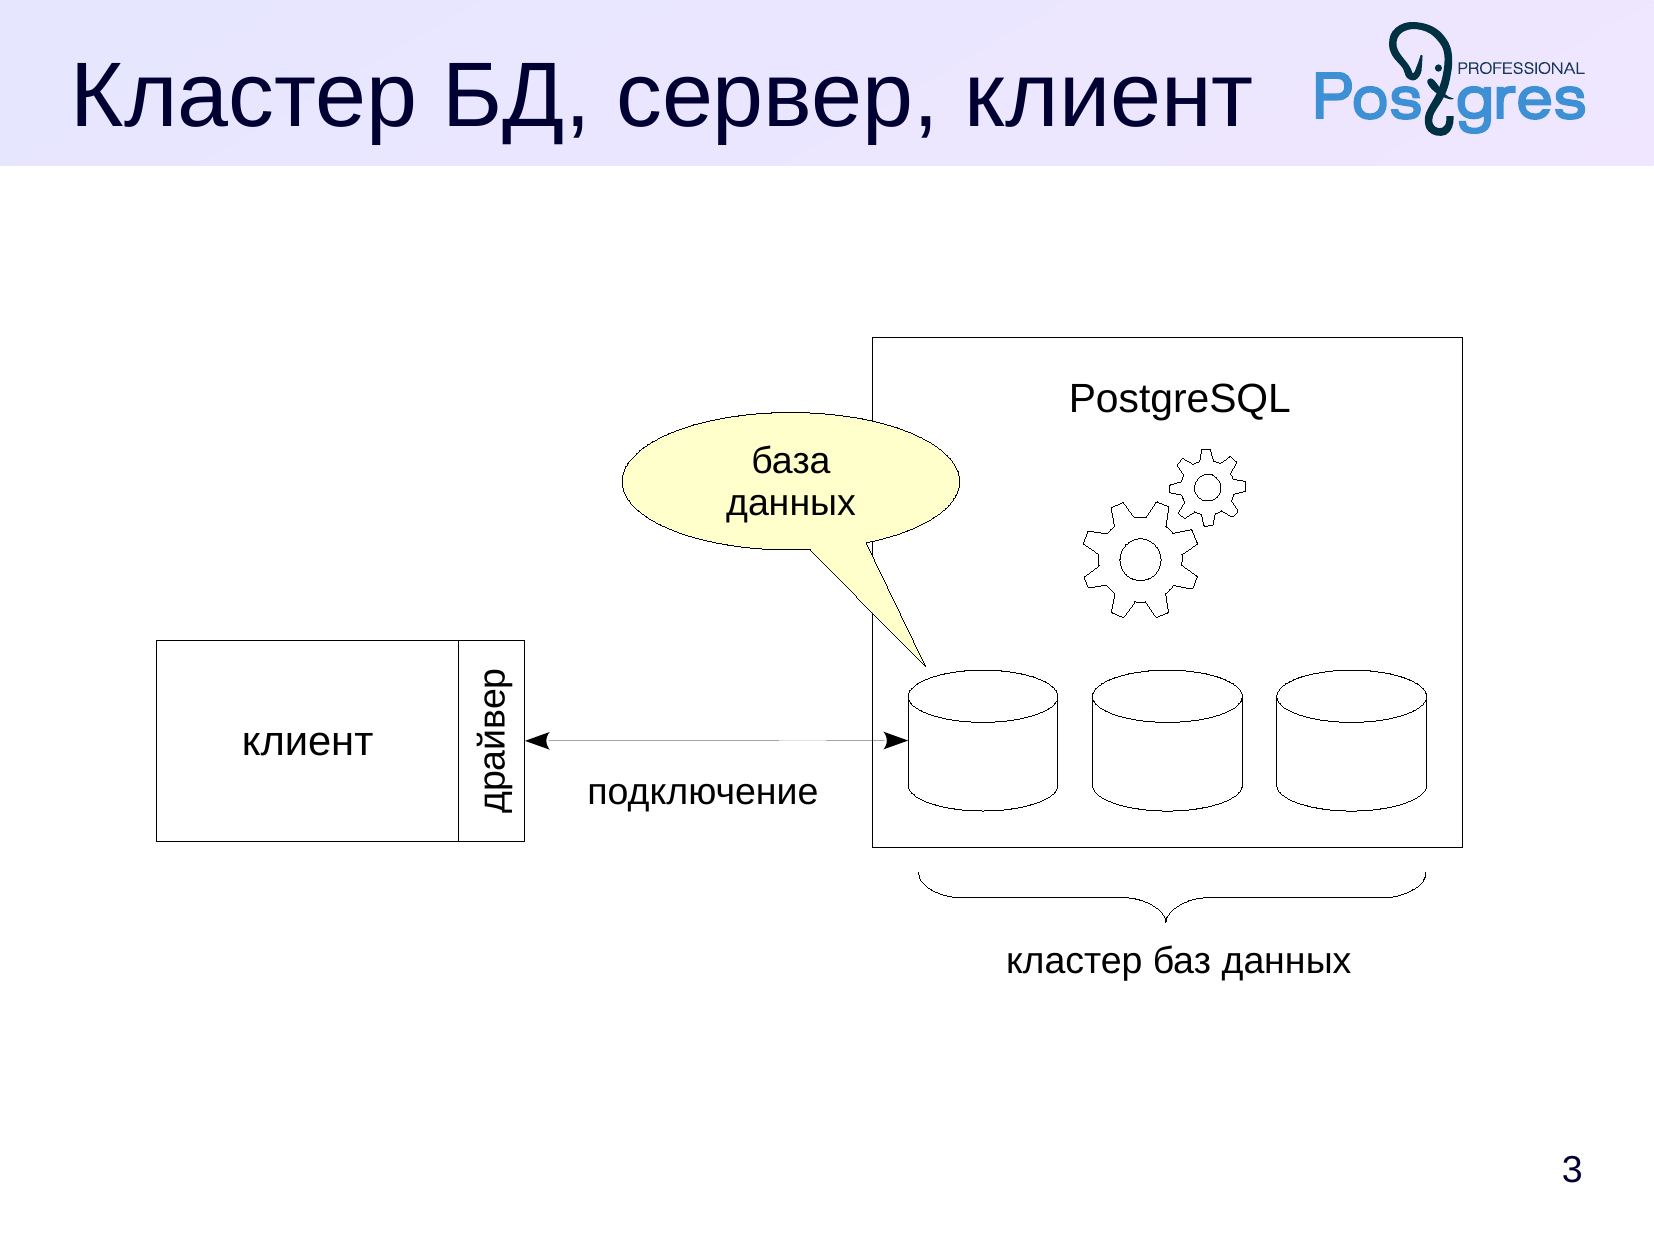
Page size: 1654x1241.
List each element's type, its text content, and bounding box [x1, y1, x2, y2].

text_box база данных [622, 412, 960, 667]
text_box клиент [156, 640, 458, 842]
text_box кластер баз данных [959, 932, 1410, 1013]
title Кластер БД, сервер, клиент [70, 43, 1276, 151]
text_box подключение [572, 763, 873, 862]
text_box [872, 337, 1463, 848]
text_box PostgreSQL [1053, 368, 1307, 429]
text_box драйвер [458, 640, 525, 842]
